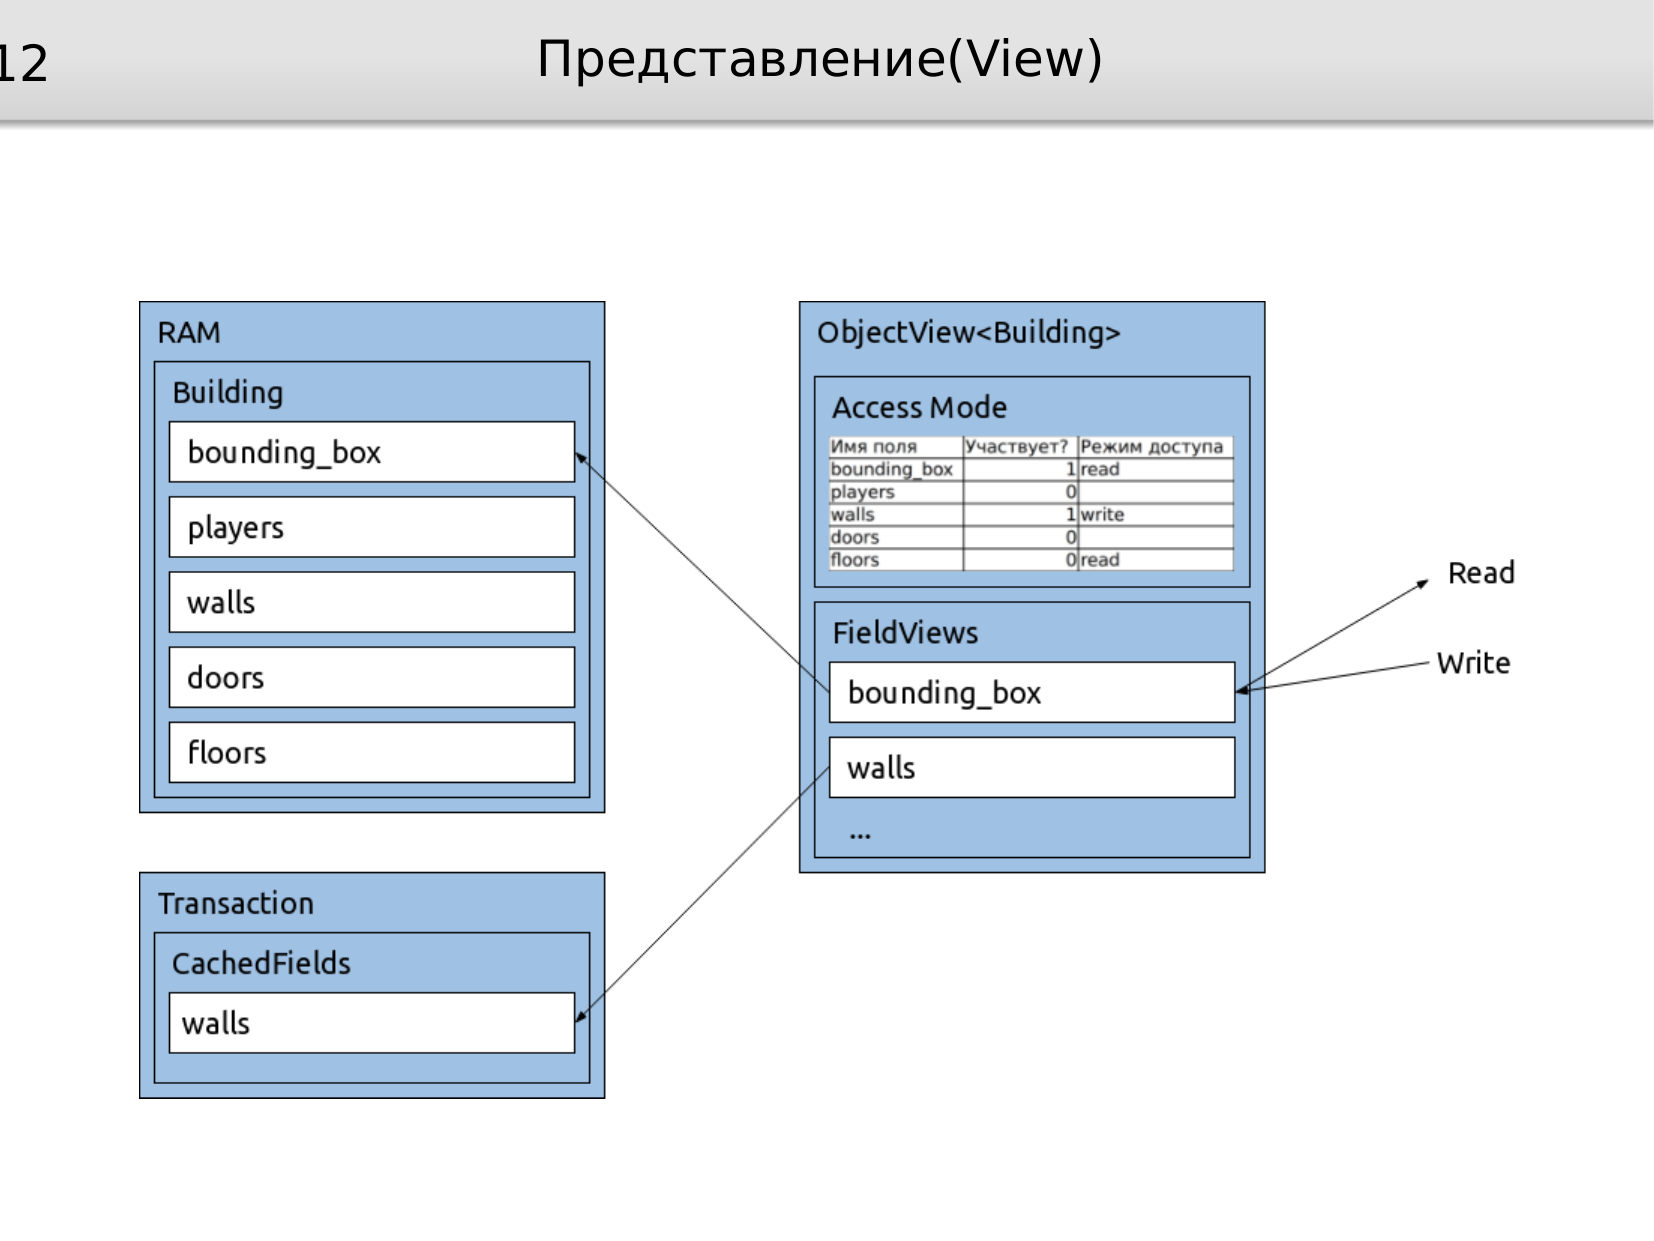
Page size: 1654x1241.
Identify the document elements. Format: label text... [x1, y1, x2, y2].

picture [0, 0, 1654, 1241]
title Представление(View) [271, 23, 1371, 95]
